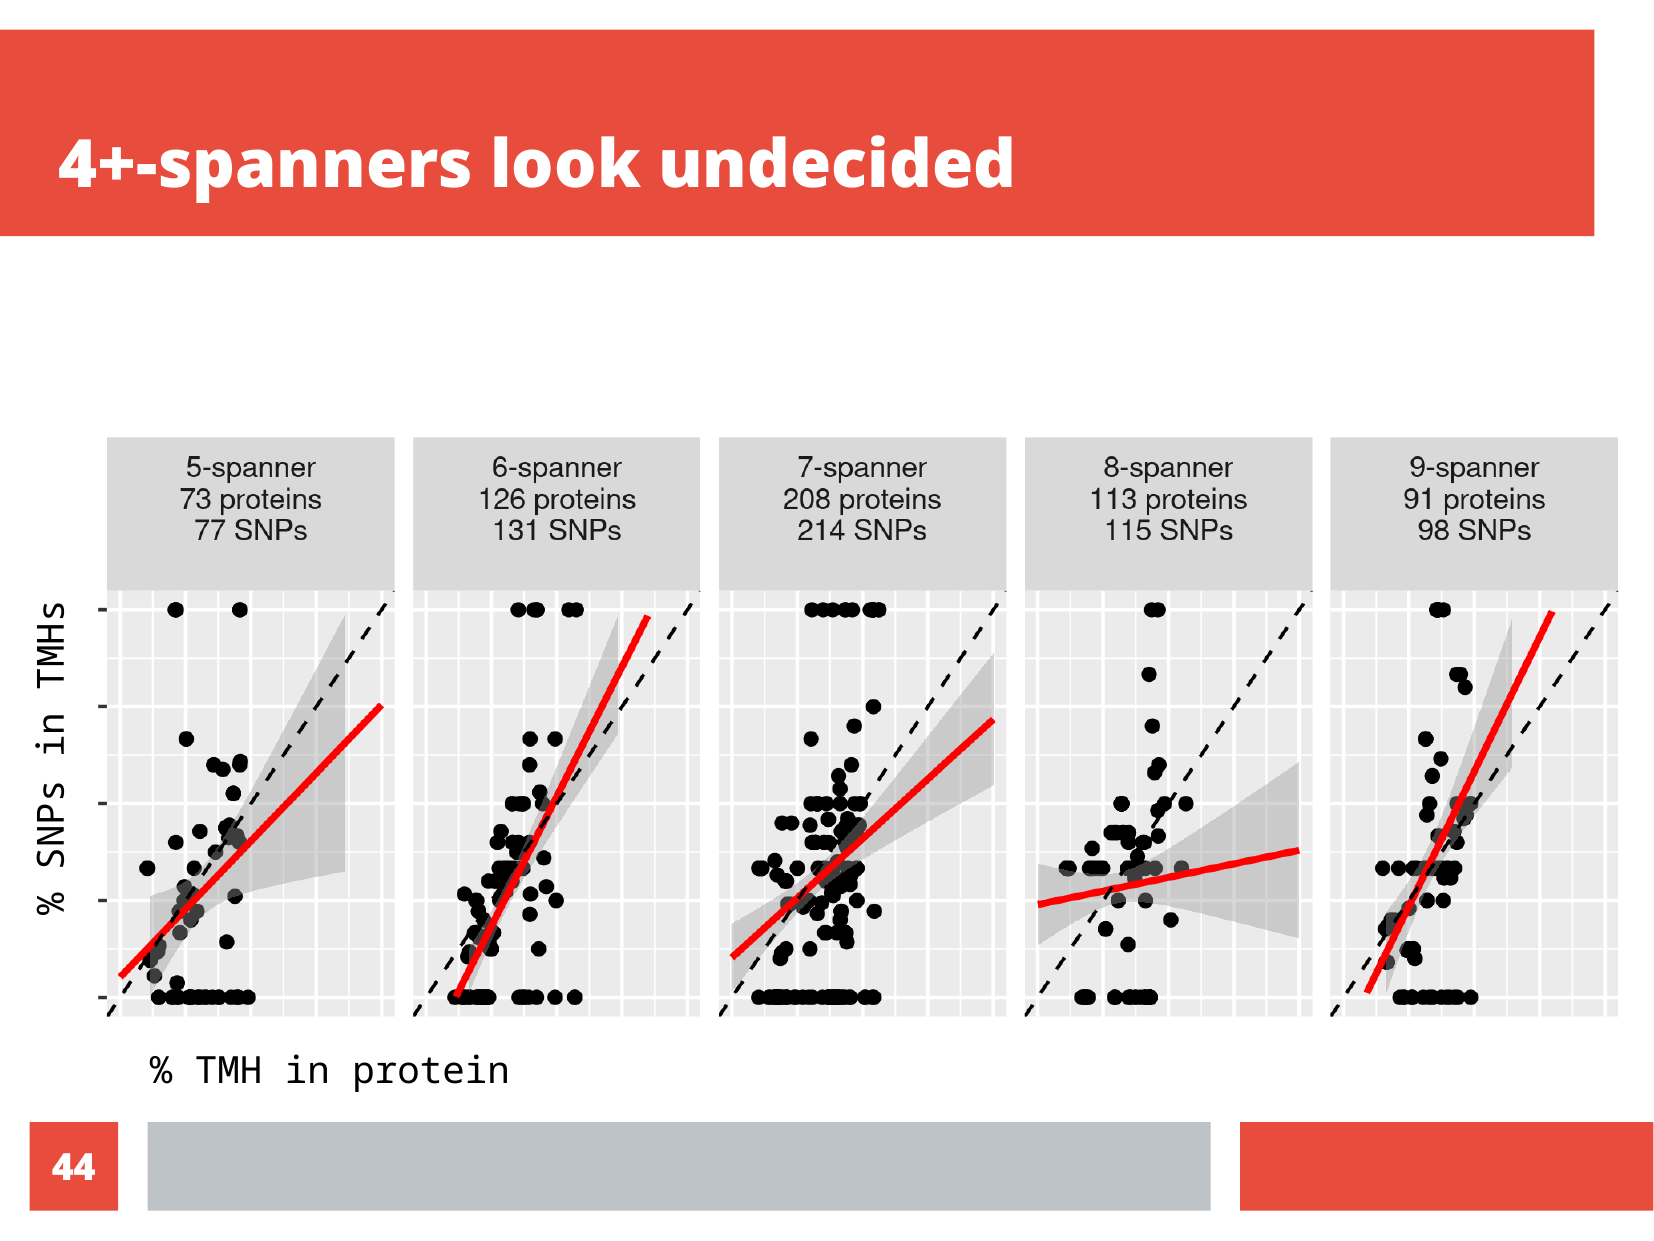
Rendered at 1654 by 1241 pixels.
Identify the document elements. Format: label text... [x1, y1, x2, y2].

title 4+-spanners look undecided [59, 59, 1595, 207]
text_box % SNPs in TMHs [16, 585, 76, 931]
text_box % TMH in protein [135, 1036, 841, 1096]
picture [90, 433, 1636, 1021]
